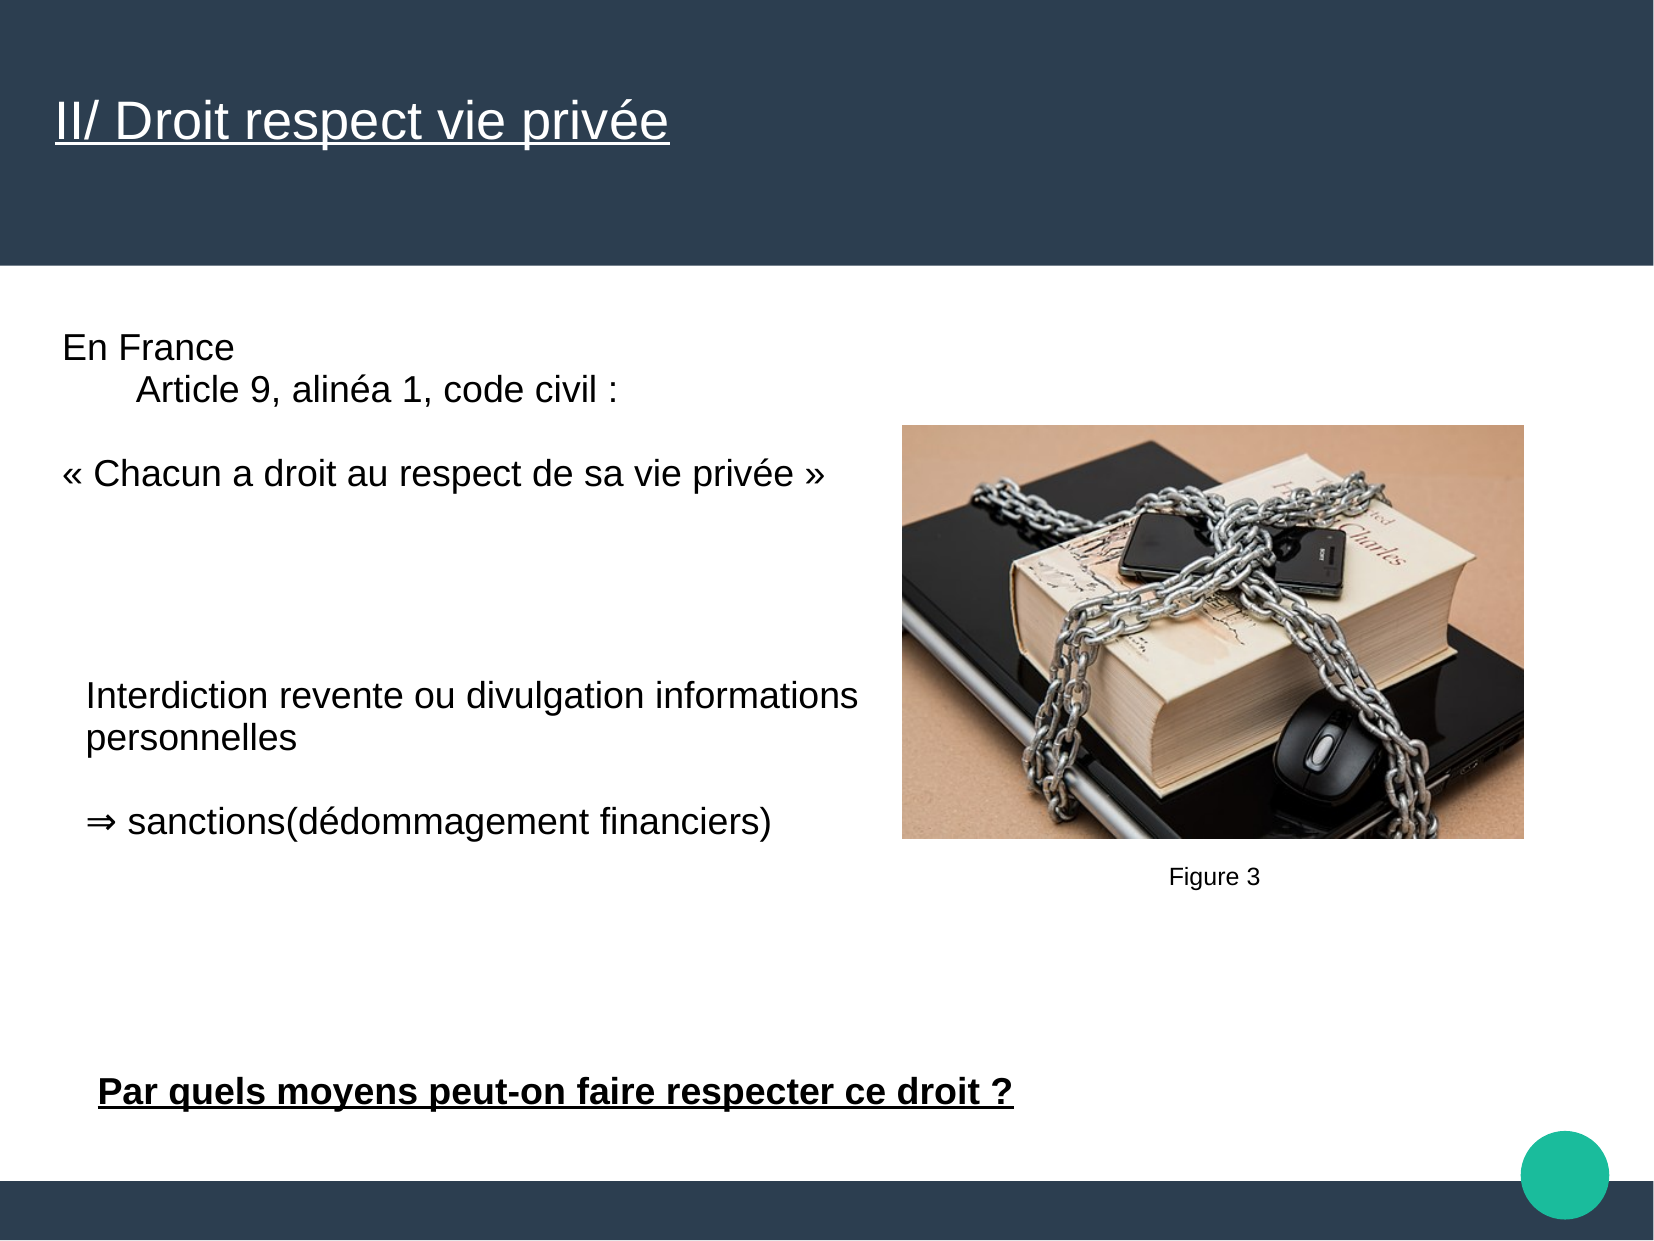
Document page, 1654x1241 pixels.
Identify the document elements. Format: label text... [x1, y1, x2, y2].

text_box II/ Droit respect vie privée [40, 82, 686, 158]
text_box Par quels moyens peut-on faire respecter ce droit ? [82, 1062, 1312, 1161]
text_box En France Article 9, alinéa 1, code civil : « Chacun a droit au respect de sa vie privée » [47, 318, 875, 500]
text_box Figure 3 [1153, 855, 1276, 898]
text_box Interdiction revente ou divulgation informations personnelles ⇒ sanctions(dédommagement financiers) [70, 667, 886, 849]
picture [902, 425, 1524, 840]
